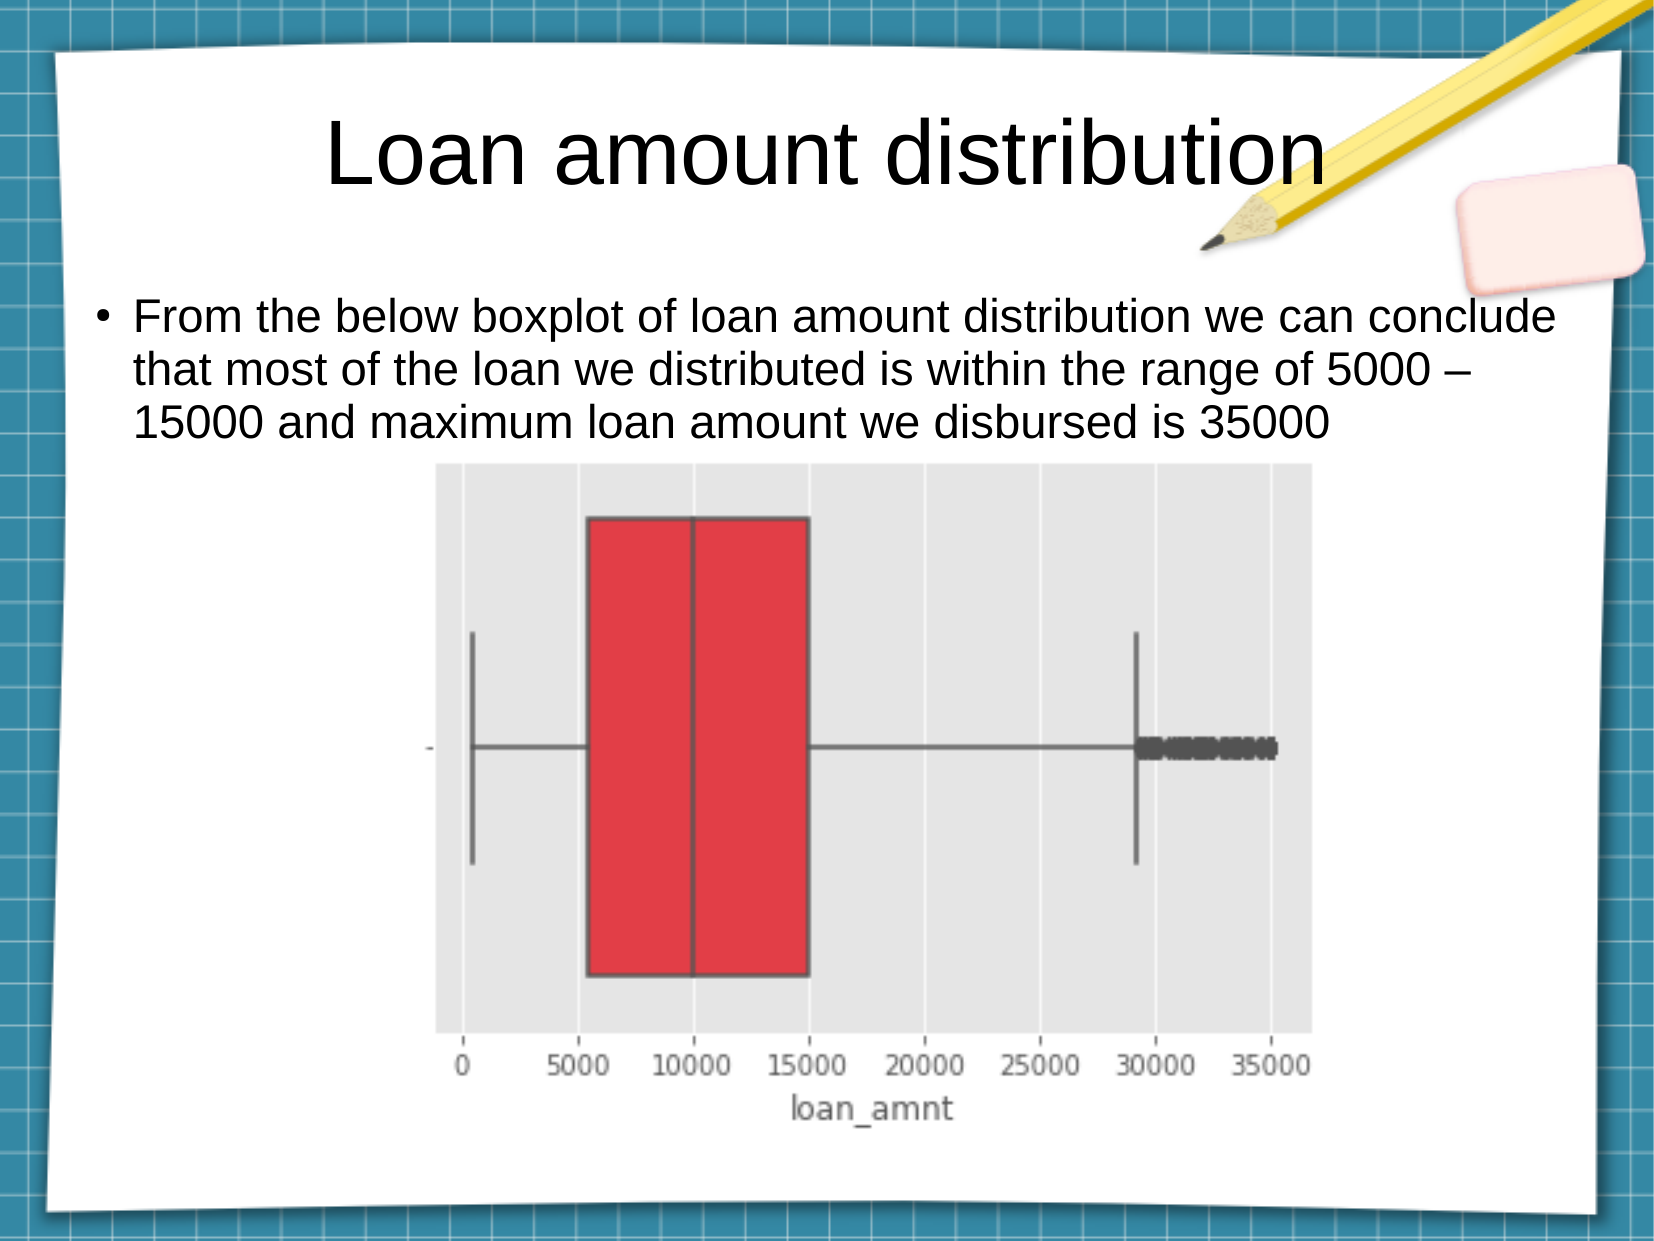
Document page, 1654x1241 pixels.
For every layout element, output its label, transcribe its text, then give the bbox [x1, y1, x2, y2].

list From the below boxplot of loan amount distribution we can conclude that most of the loan we distributed is within the range of 5000 – 15000 and maximum loan amount we disbursed is 35000 [82, 290, 1571, 497]
title Loan amount distribution [82, 49, 1571, 257]
picture [0, 0, 1654, 1241]
